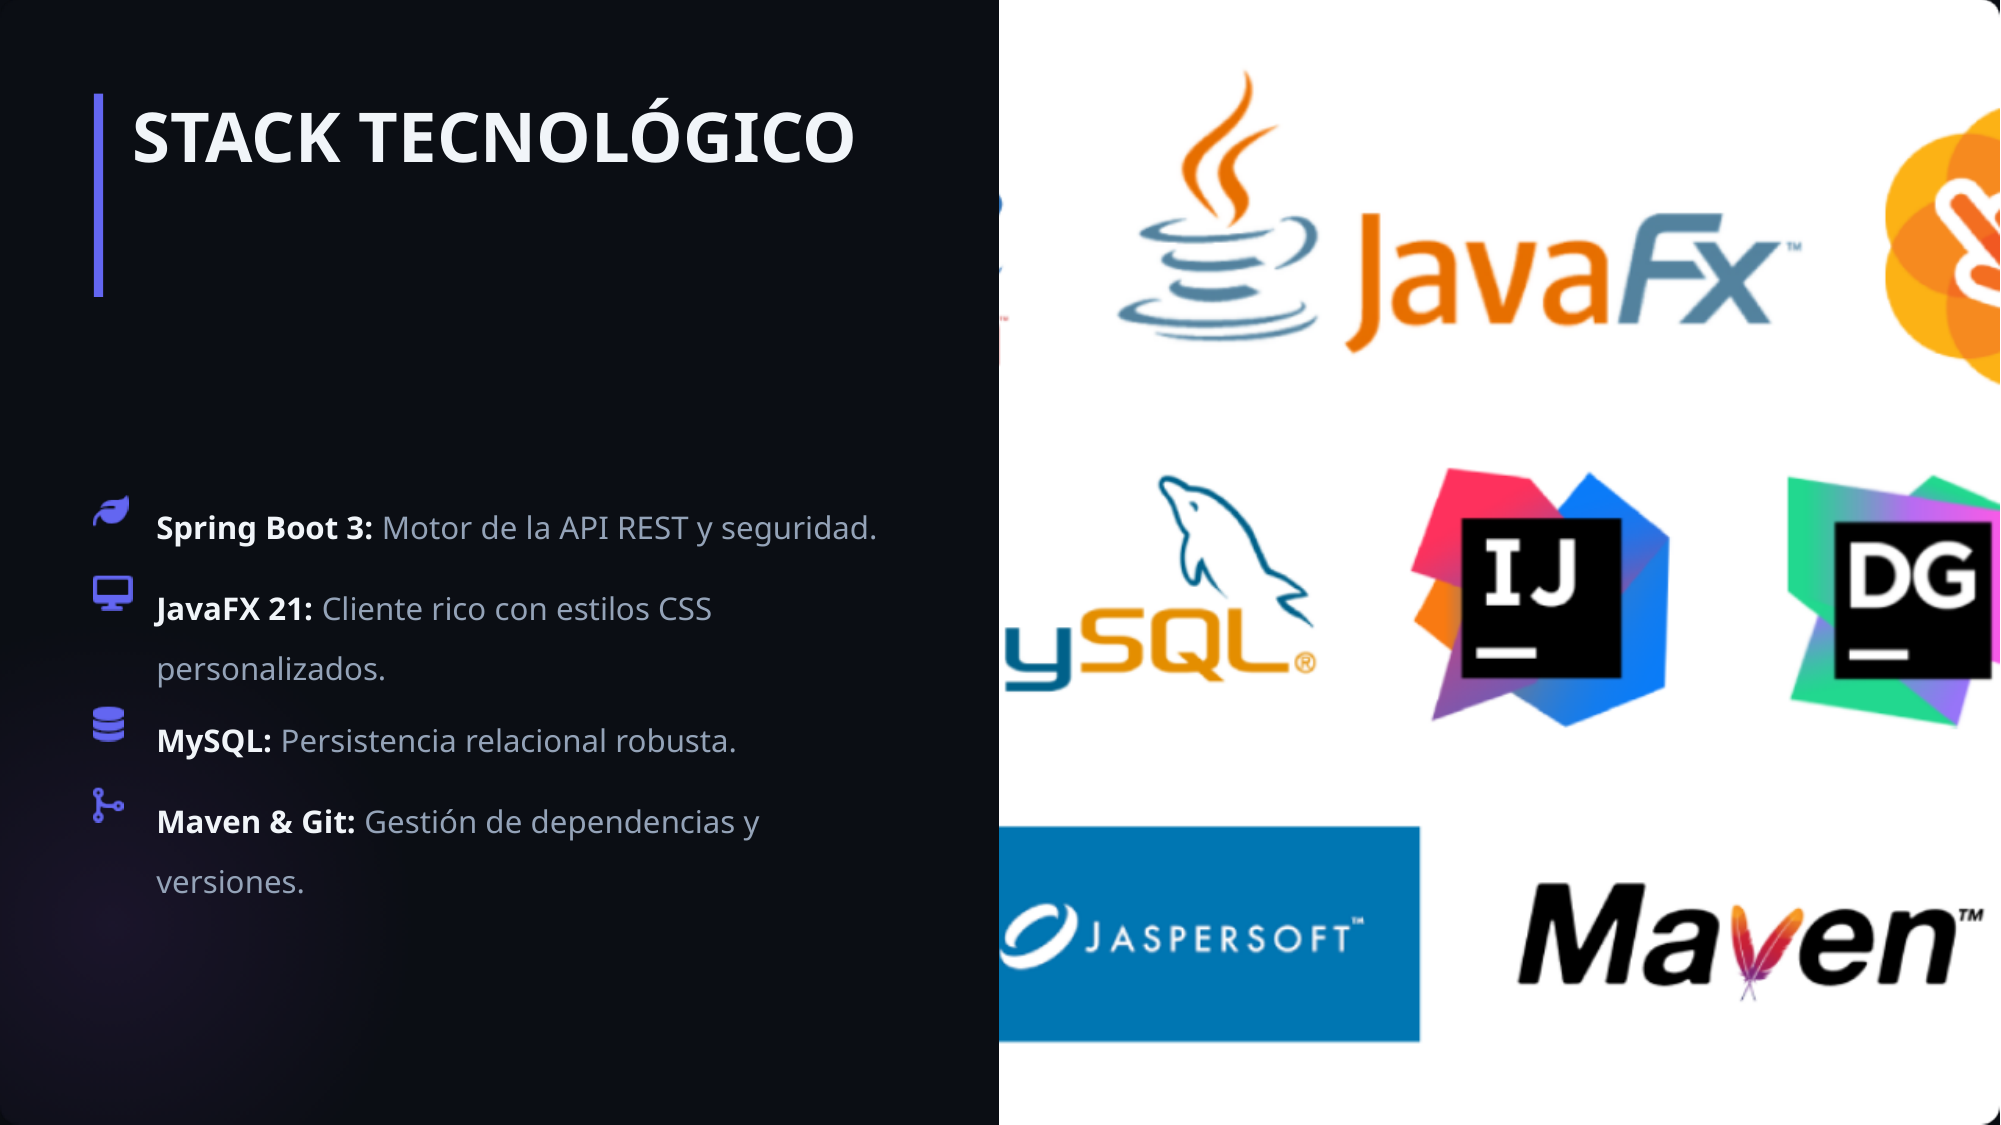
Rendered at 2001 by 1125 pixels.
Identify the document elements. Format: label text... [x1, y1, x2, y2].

text_box STACK TECNOLÓGICO [132, 93, 945, 177]
text_box JavaFX 21: Cliente rico con estilos CSS personalizados. [156, 567, 907, 687]
text_box Spring Boot 3: Motor de la API REST y seguridad. [156, 485, 907, 546]
text_box Maven & Git: Gestión de dependencias y versiones. [156, 779, 907, 900]
picture [0, 0, 2000, 1125]
text_box MySQL: Persistencia relacional robusta. [156, 698, 907, 759]
text_box [93, 93, 104, 297]
